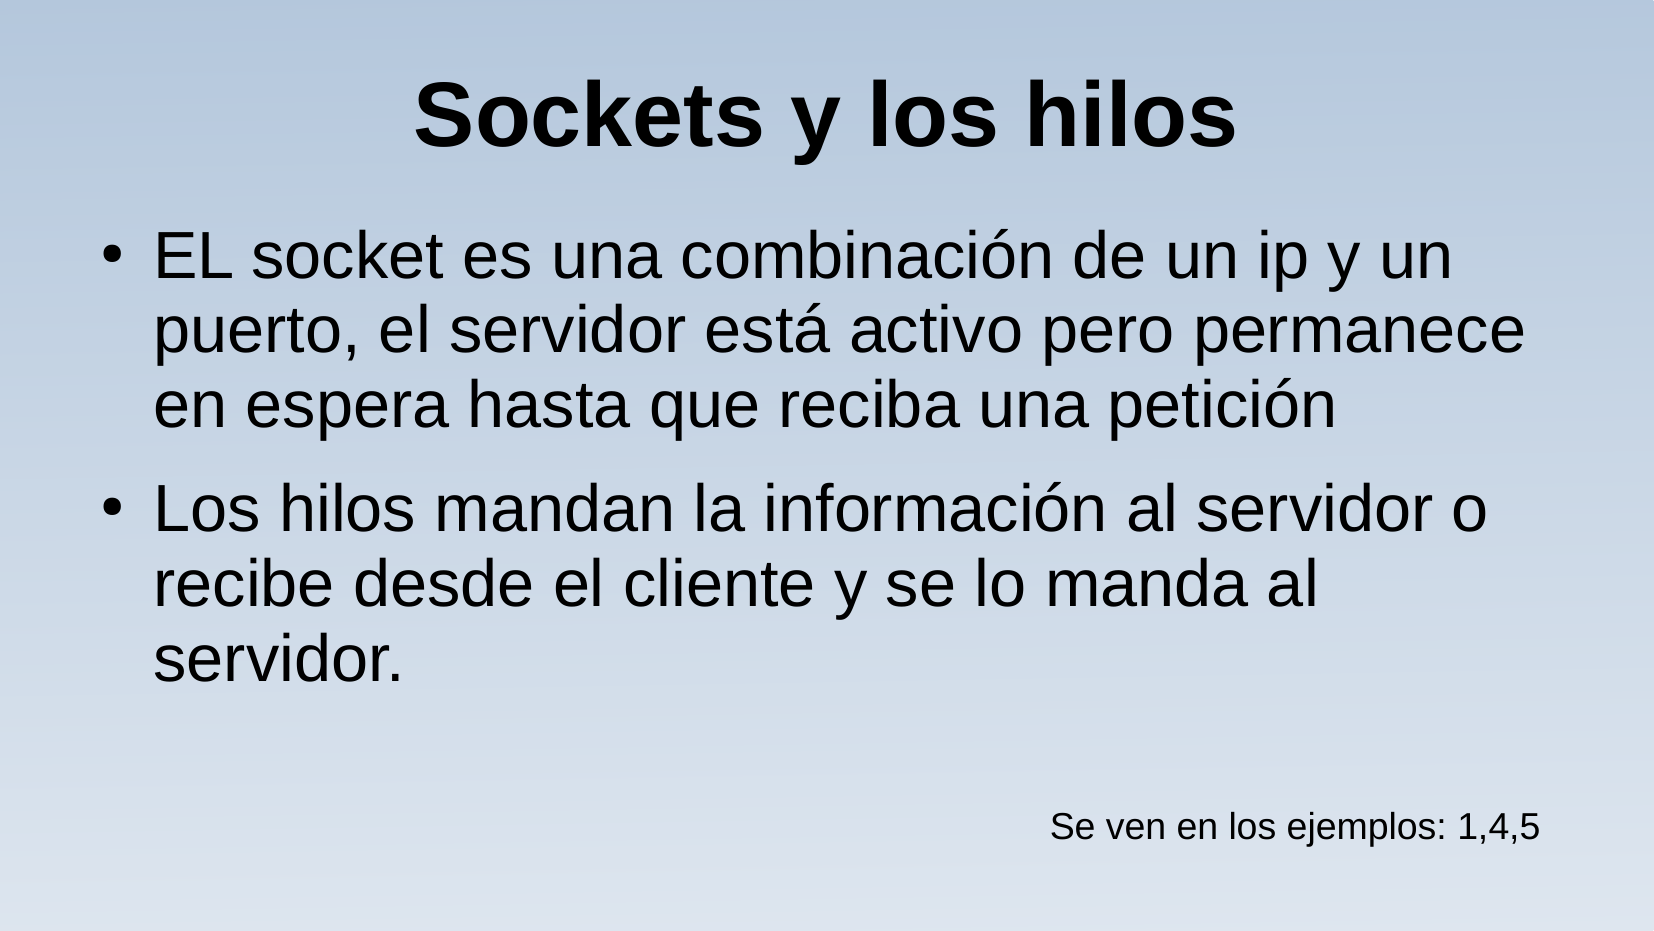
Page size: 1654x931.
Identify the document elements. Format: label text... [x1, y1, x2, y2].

title Sockets y los hilos [82, 37, 1571, 193]
list EL socket es una combinación de un ip y un puerto, el servidor está activo pero permanece en espera hasta que reciba una petición Los hilos mandan la información al servidor o recibe desde el cliente y se lo manda al servidor. [82, 217, 1571, 758]
text_box Se ven en los ejemplos: 1,4,5 [1035, 798, 1606, 856]
